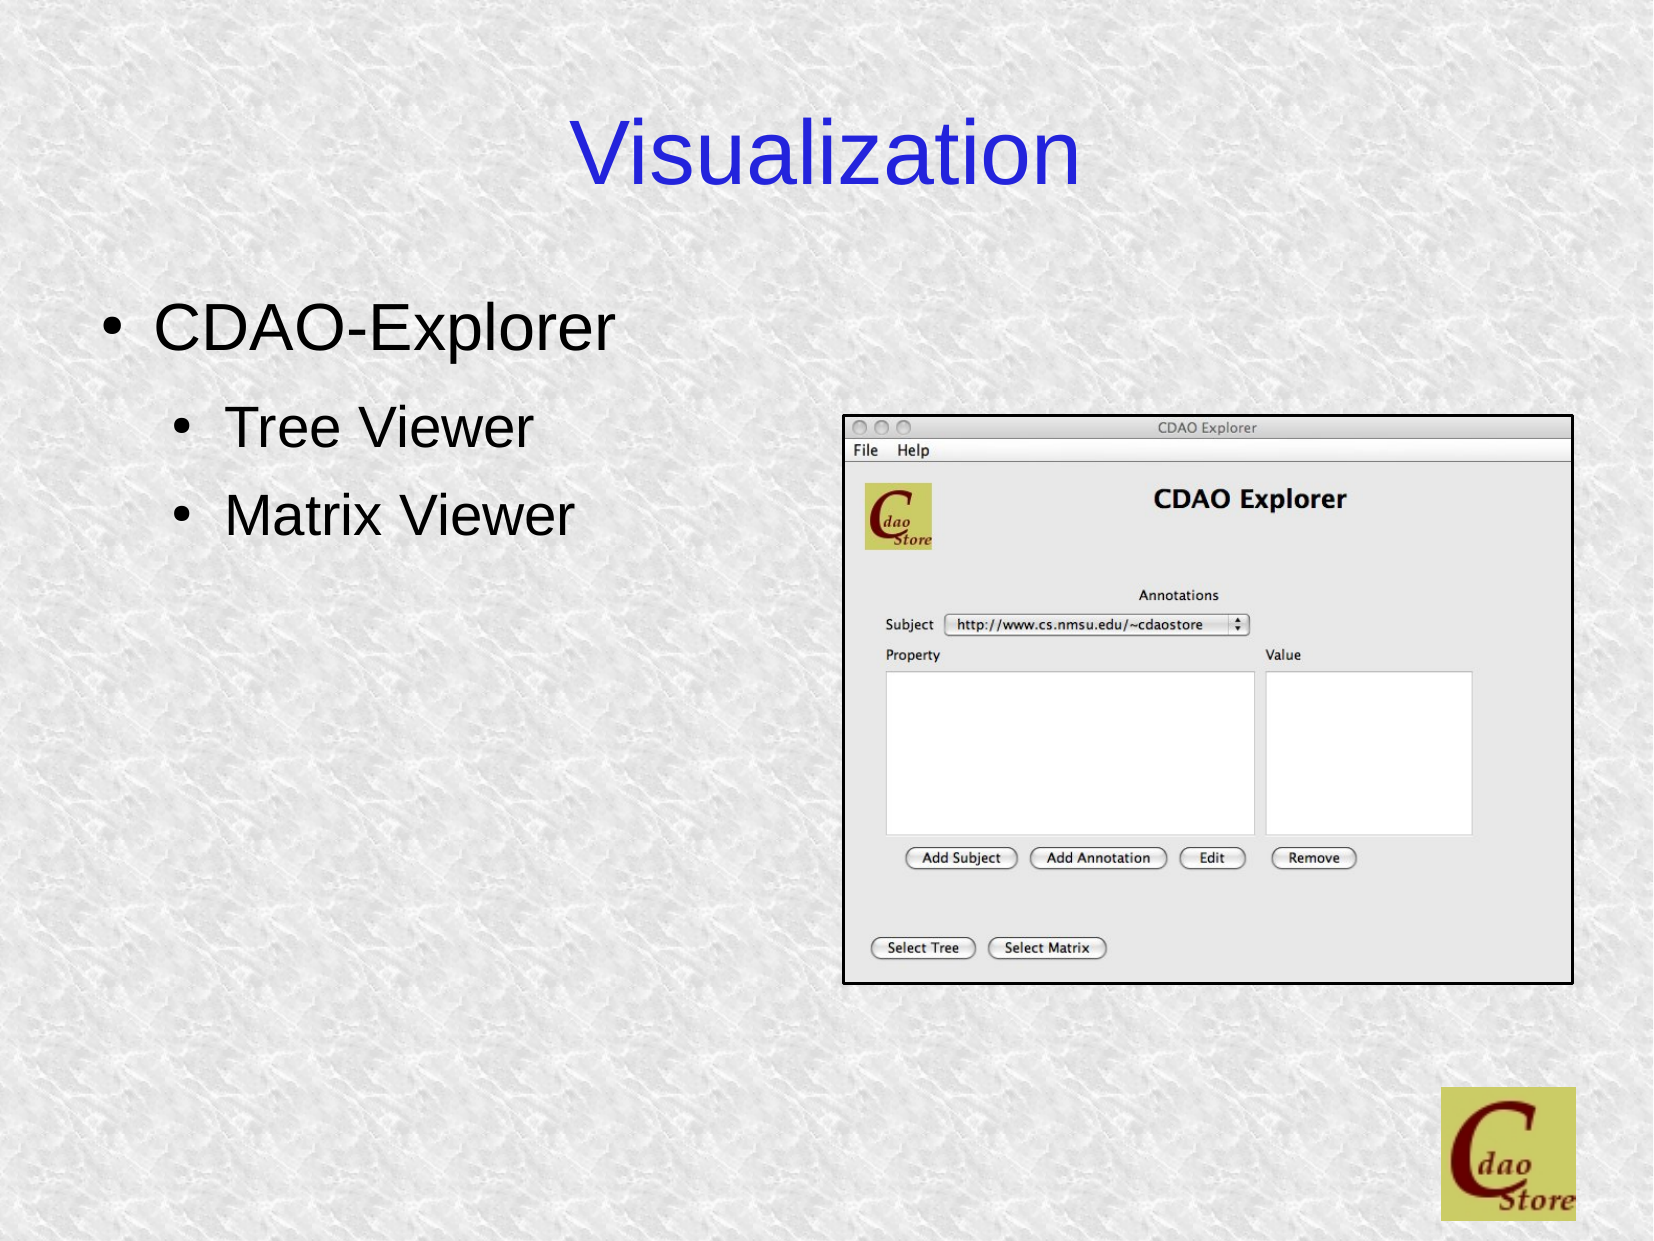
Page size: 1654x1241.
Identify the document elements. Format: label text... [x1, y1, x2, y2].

title Visualization [82, 49, 1571, 257]
list CDAO-Explorer Tree Viewer Matrix Viewer [82, 290, 809, 1109]
picture [0, 0, 1654, 1241]
